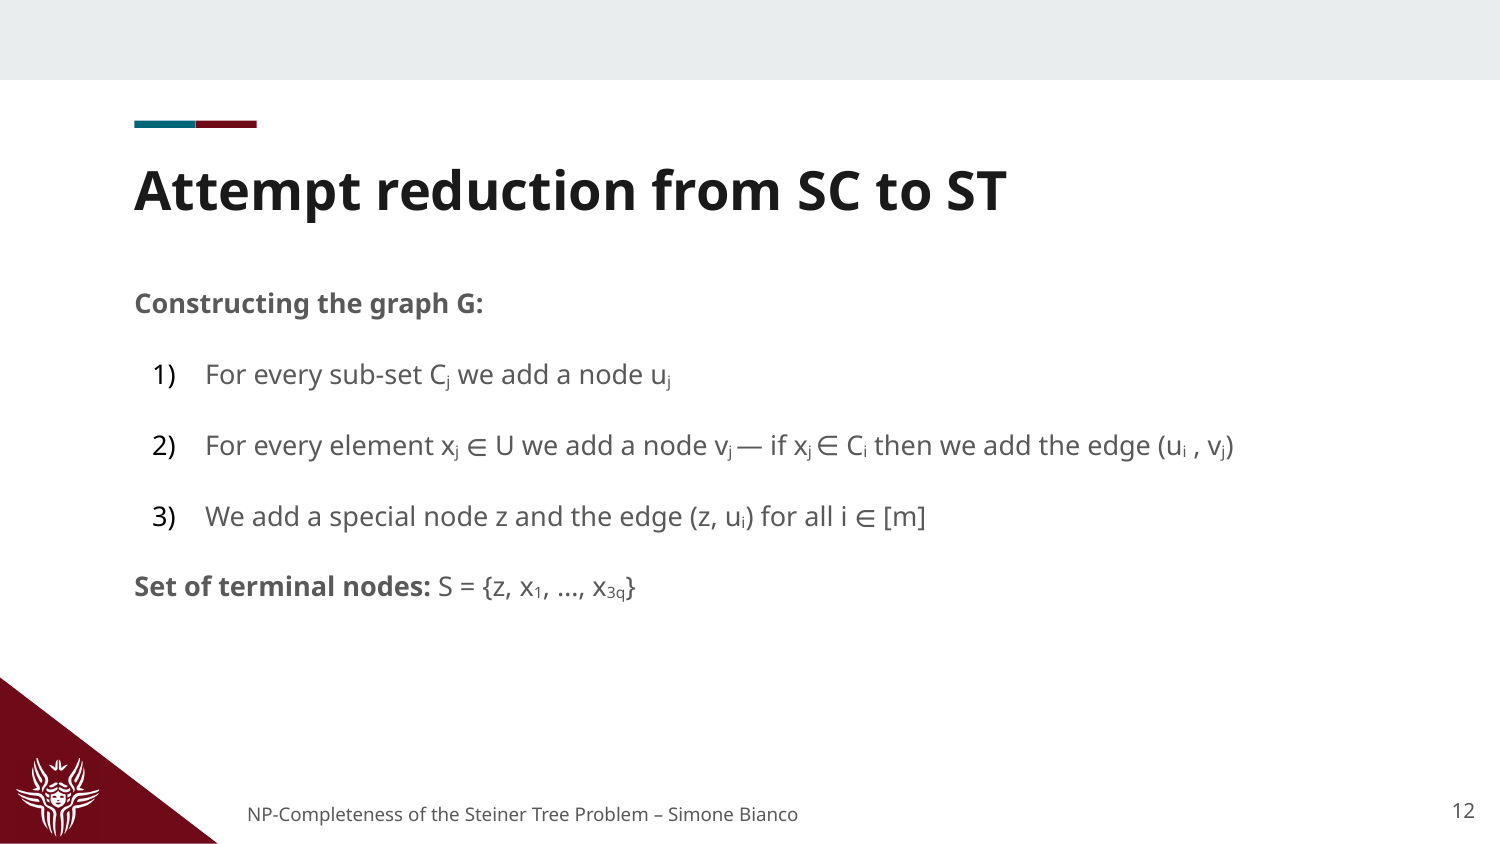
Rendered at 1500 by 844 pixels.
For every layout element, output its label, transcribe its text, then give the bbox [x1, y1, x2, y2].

subtitle NP-Completeness of the Steiner Tree Problem – Simone Bianco [232, 783, 1193, 839]
list Constructing the graph G: For every sub-set Cj we add a node uj For every element xj ∈ U we add a node vj — if xj ∈ Ci then we add the edge (ui , vj) We add a special node z and the edge (z, ui) for all i ∈ [m] Set of terminal nodes: S = {z, x1, …, x3q} [119, 267, 1418, 638]
picture [16, 758, 100, 839]
slide_number <number> [1400, 779, 1491, 844]
title Attempt reduction from SC to ST [119, 141, 1381, 230]
